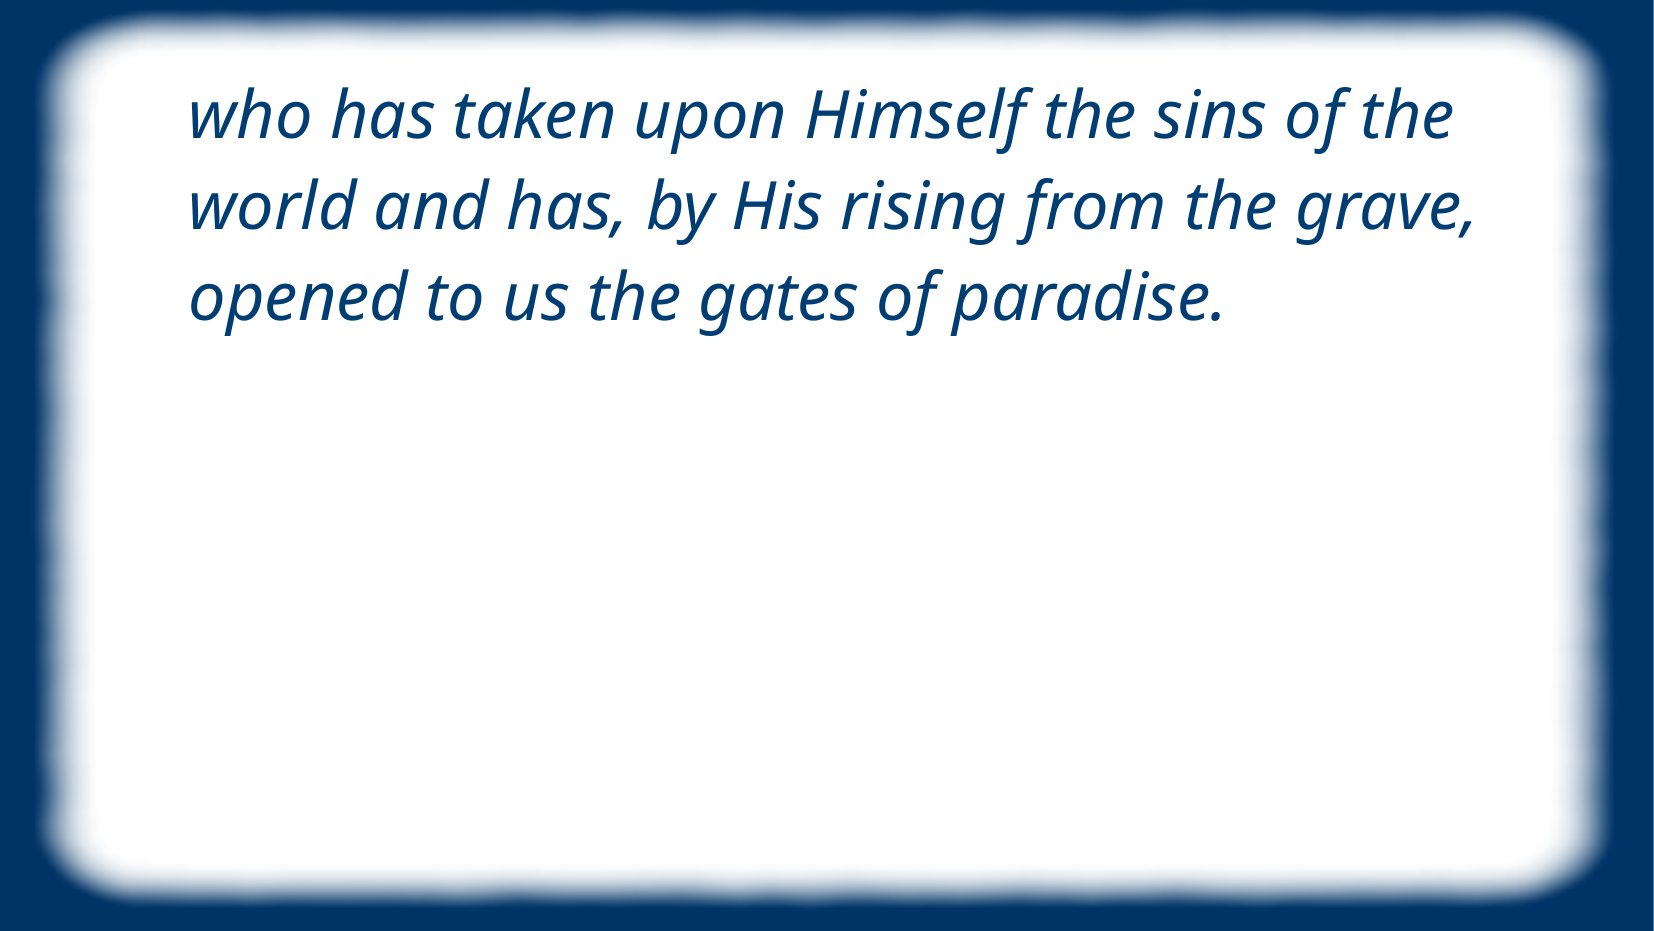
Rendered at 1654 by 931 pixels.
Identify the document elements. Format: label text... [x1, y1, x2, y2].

text_box who has taken upon Himself the sins of the world and has, by His rising from the grave, opened to us the gates of paradise. [105, 60, 1531, 361]
picture [0, 0, 1654, 931]
